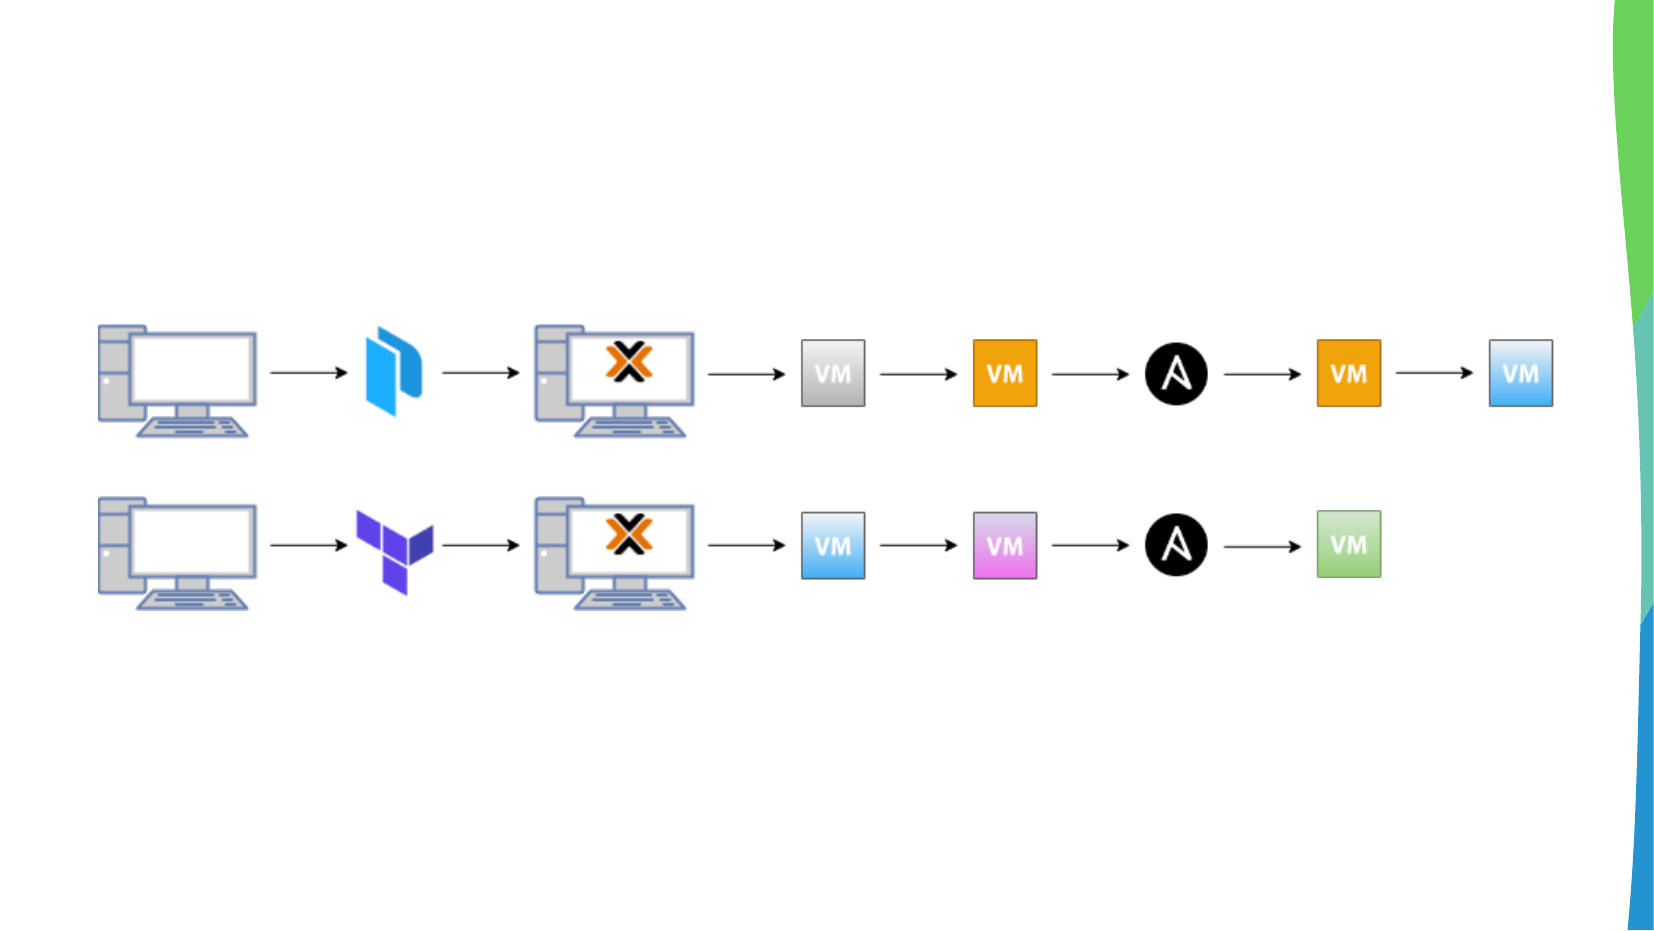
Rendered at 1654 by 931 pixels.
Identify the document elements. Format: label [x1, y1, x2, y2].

picture [98, 324, 1555, 611]
